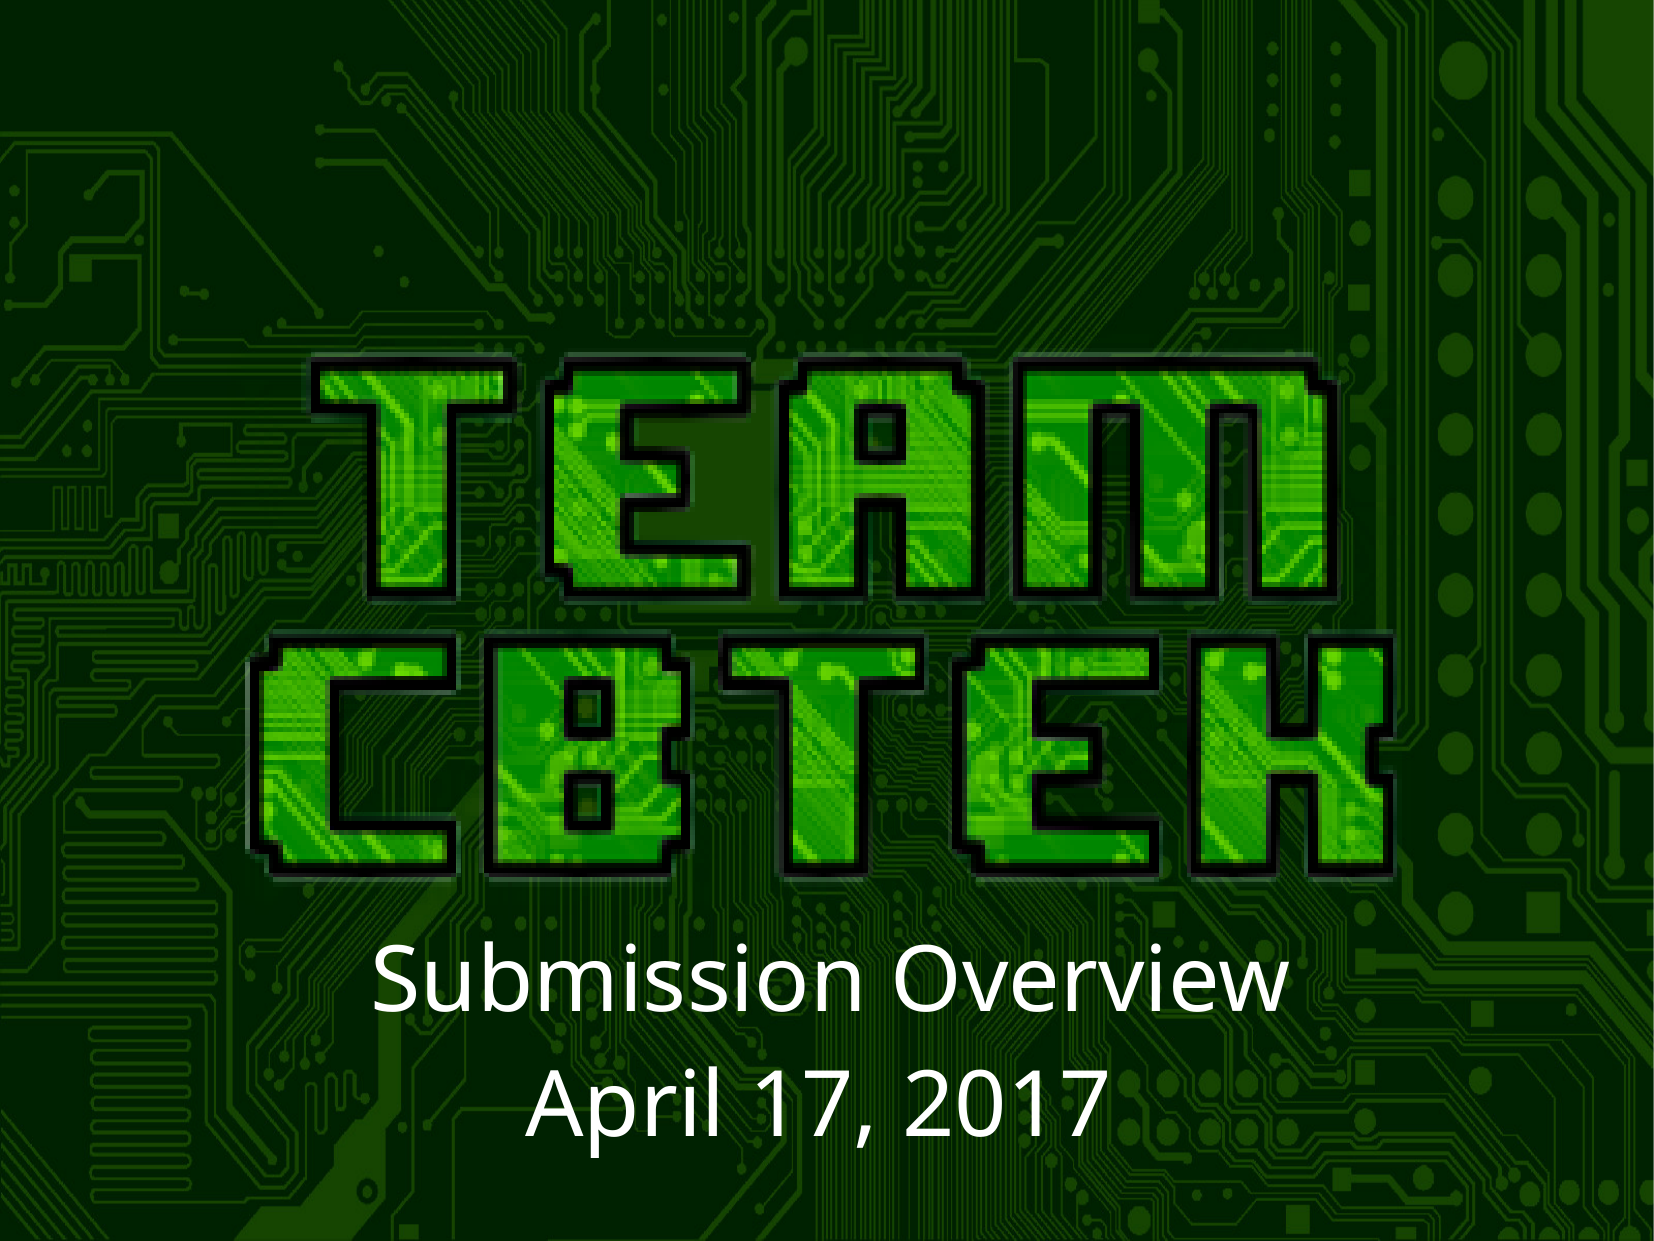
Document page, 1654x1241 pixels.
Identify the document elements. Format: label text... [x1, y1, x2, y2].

picture [0, 0, 1654, 1241]
title Submission Overview April 17, 2017 [75, 909, 1564, 1169]
